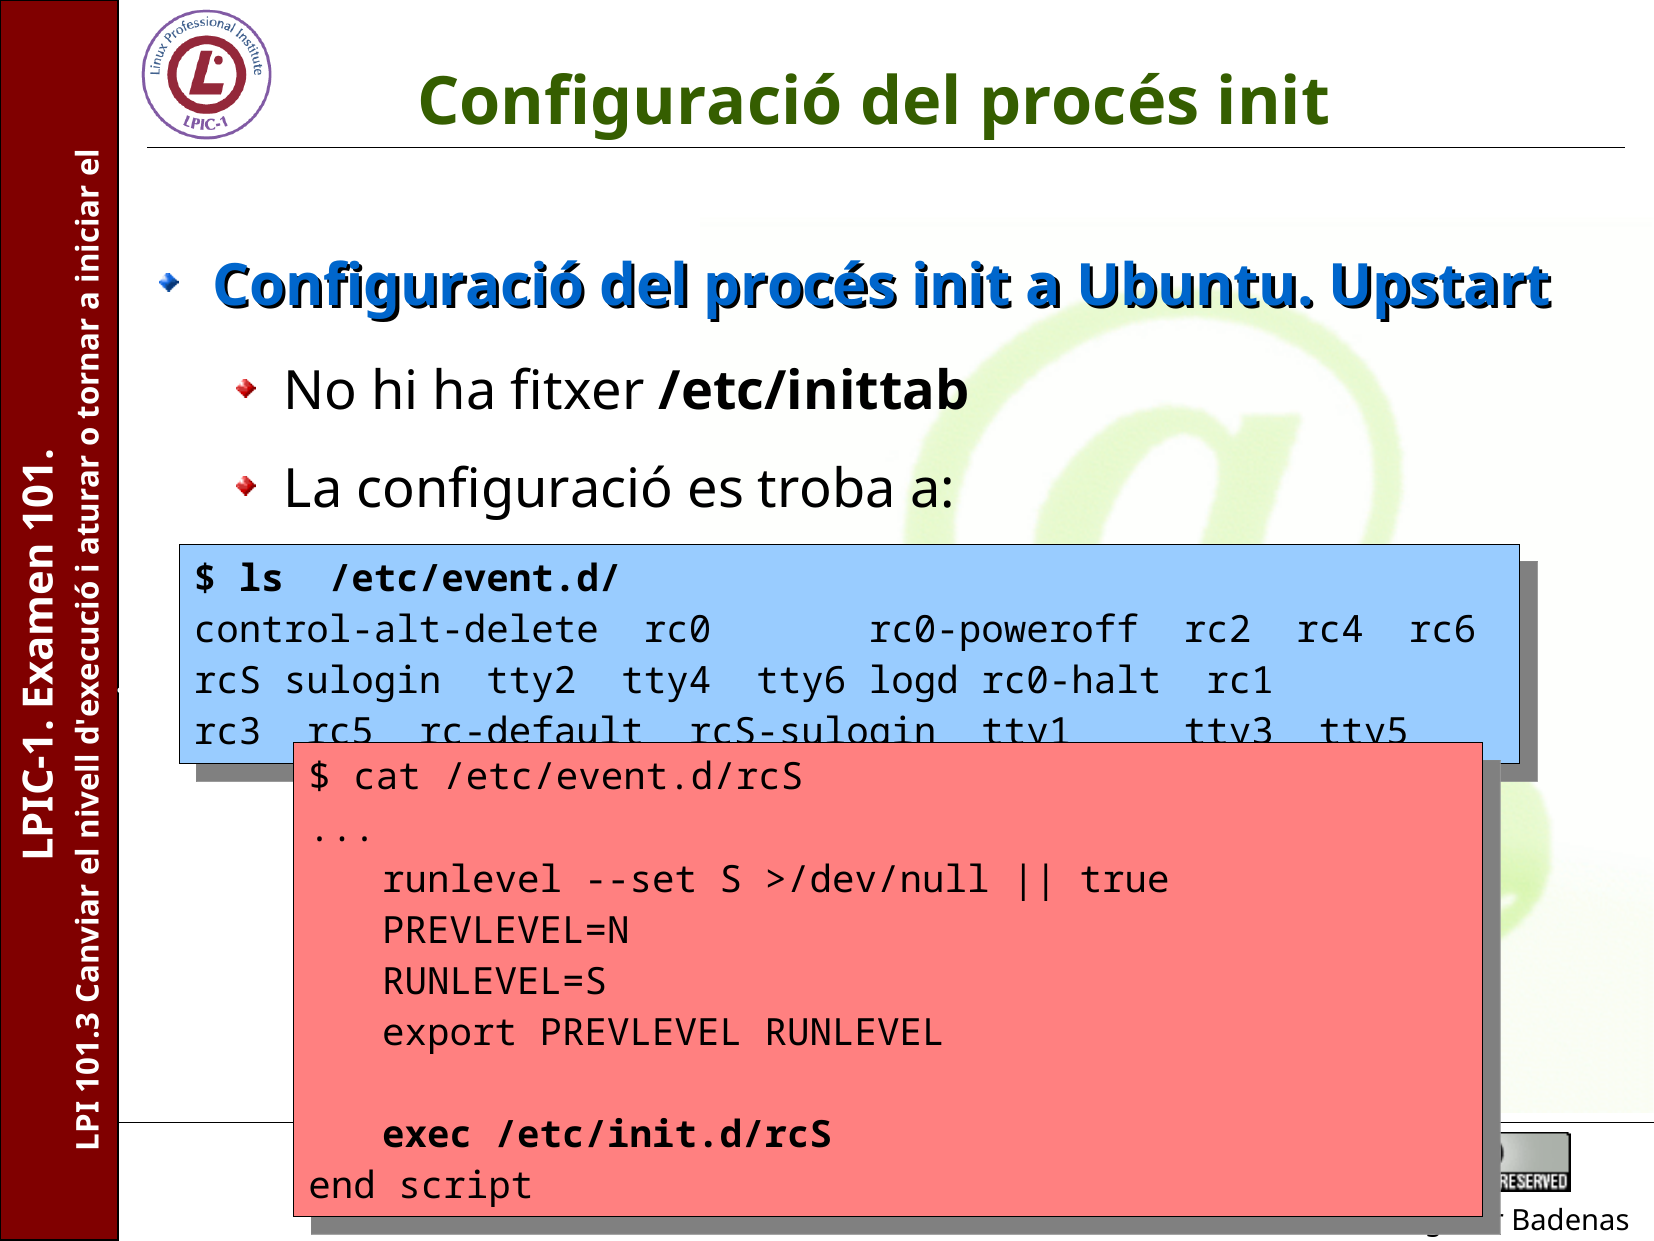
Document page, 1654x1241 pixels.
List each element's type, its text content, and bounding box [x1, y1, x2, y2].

text_box $ cat /etc/event.d/rcS ... runlevel --set S >/dev/null || true PREVLEVEL=N RUNLEVEL=S export PREVLEVEL RUNLEVEL exec /etc/init.d/rcS end script [293, 742, 1483, 1096]
list Configuració del procés init a Ubuntu. Upstart No hi ha fitxer /etc/inittab La configuració es troba a: [141, 242, 1630, 1078]
picture [135, 5, 277, 55]
picture [1501, 1132, 1571, 1192]
picture [700, 217, 1654, 1113]
text_box $ ls /etc/event.d/ control-alt-delete rc0 rc0-poweroff rc2 rc4 rc6 rcS sulogin tty2 tty4 tty6 logd rc0-halt rc1 rc3 rc5 rc-default rcS-sulogin tty1 tty3 tty5 [179, 544, 1520, 710]
title Configuració del procés init [129, 55, 1619, 142]
